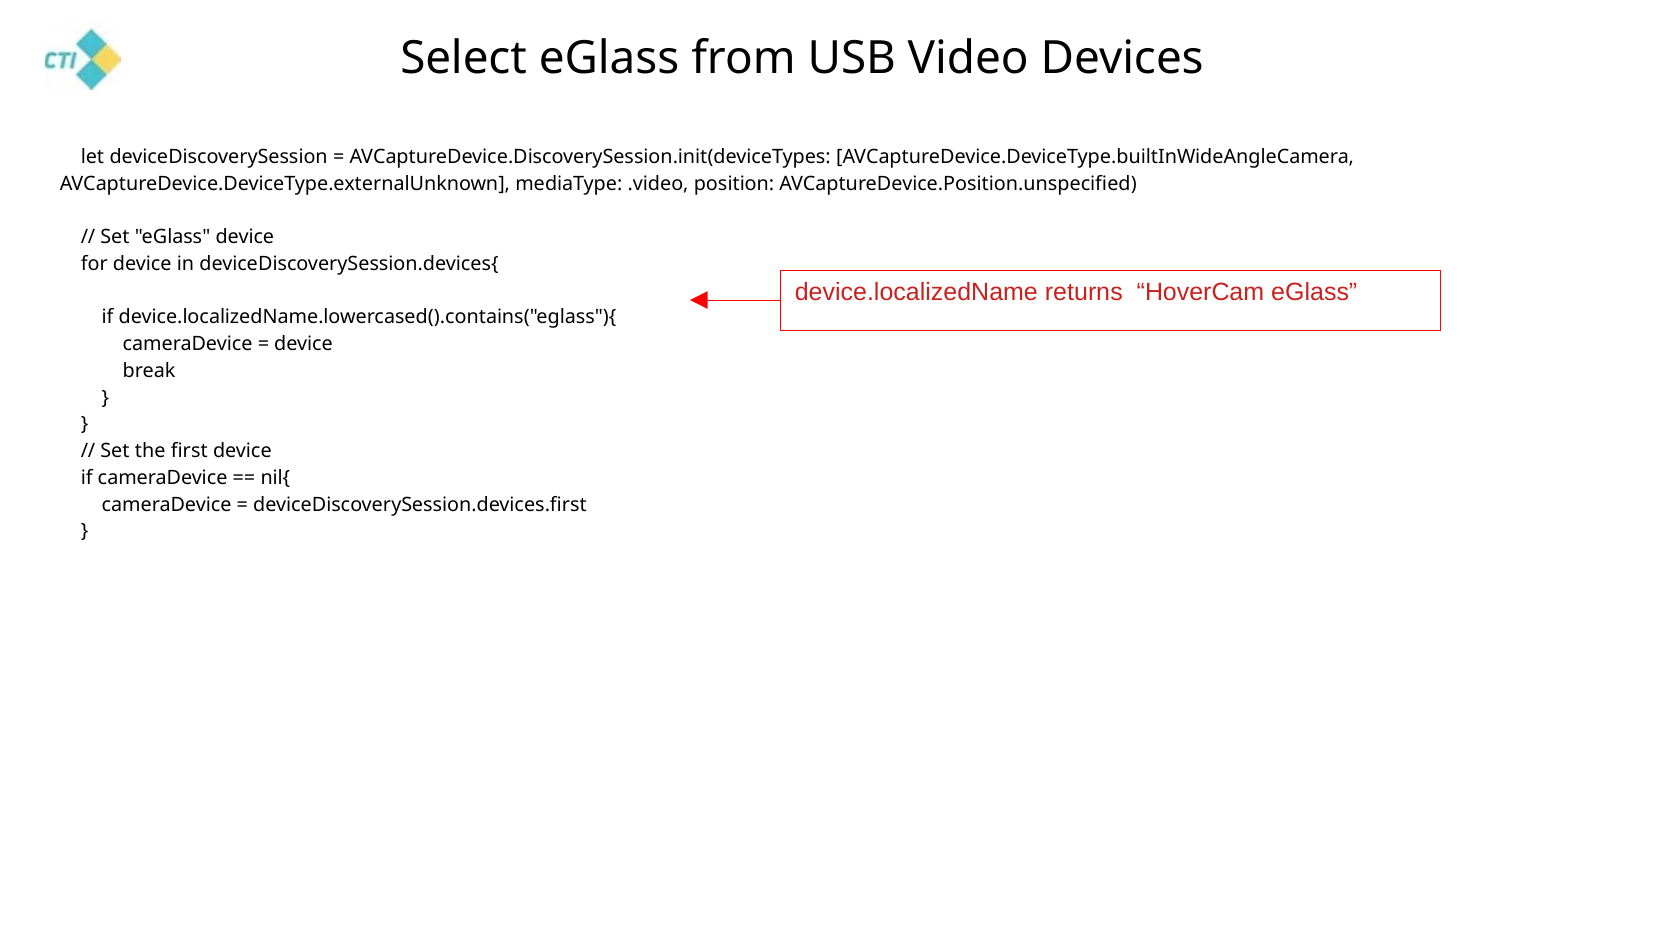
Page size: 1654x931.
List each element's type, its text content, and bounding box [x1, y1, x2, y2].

text_box let deviceDiscoverySession = AVCaptureDevice.DiscoverySession.init(deviceTypes: [AVCaptureDevice.DeviceType.builtInWideAngleCamera, AVCaptureDevice.DeviceType.externalUnknown], mediaType: .video, position: AVCaptureDevice.Position.unspecified) // Set "eGlass" device for device in deviceDiscoverySession.devices{ if device.localizedName.lowercased().contains("eglass"){ cameraDevice = device break } } // Set the first device if cameraDevice == nil{ cameraDevice = deviceDiscoverySession.devices.first } [45, 135, 1621, 646]
text_box Select eGlass from USB Video Devices [225, 17, 1381, 135]
picture [45, 18, 121, 91]
text_box device.localizedName returns “HoverCam eGlass” [780, 270, 1441, 331]
